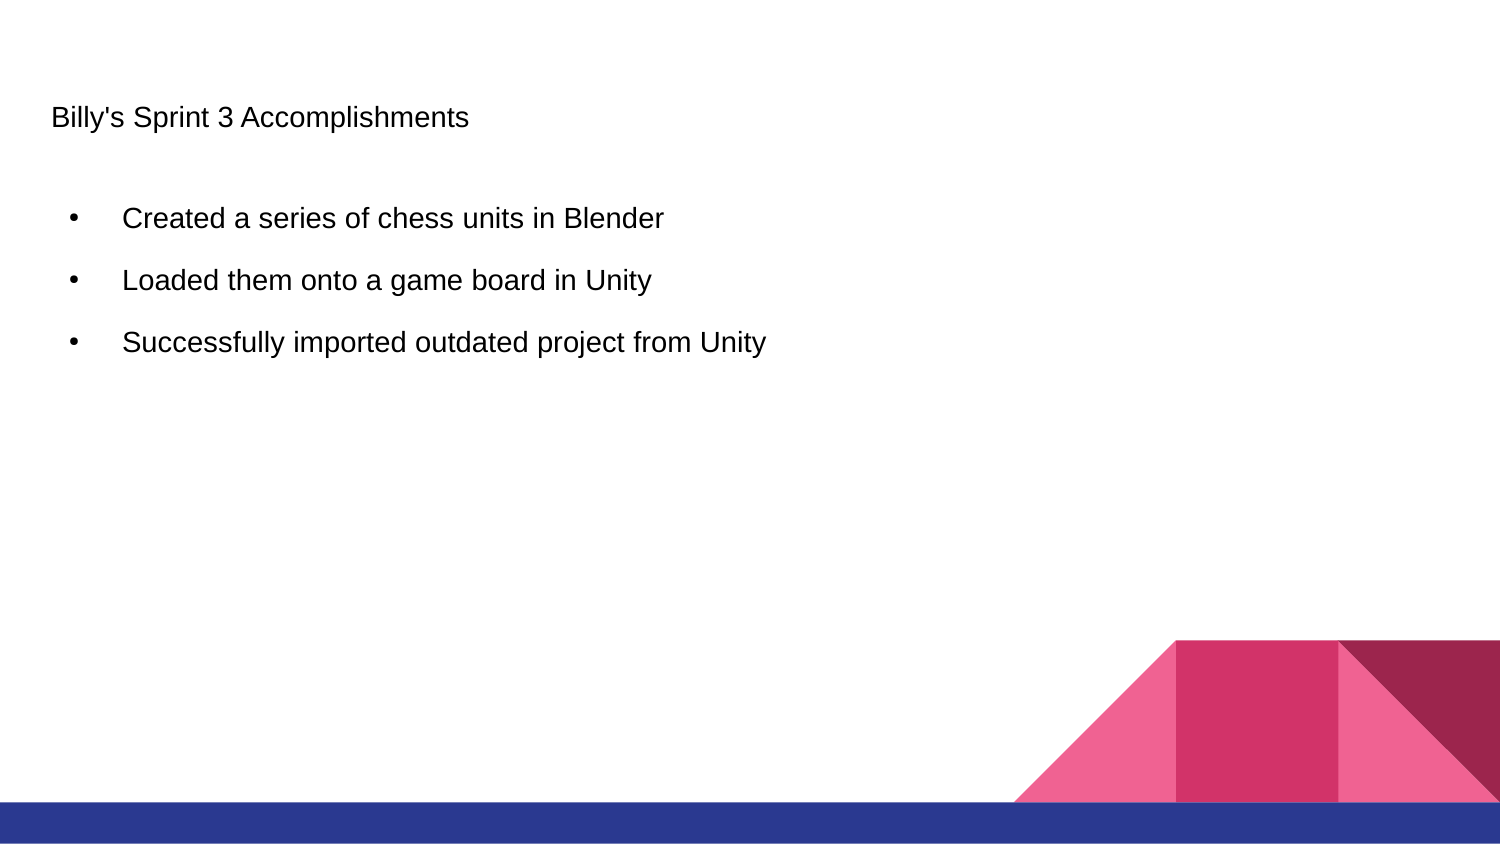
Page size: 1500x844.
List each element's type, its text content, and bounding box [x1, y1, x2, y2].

list Created a series of chess units in Blender Loaded them onto a game board in Unity Successfully imported outdated project from Unity [51, 201, 1449, 750]
title Billy's Sprint 3 Accomplishments [51, 67, 1449, 167]
